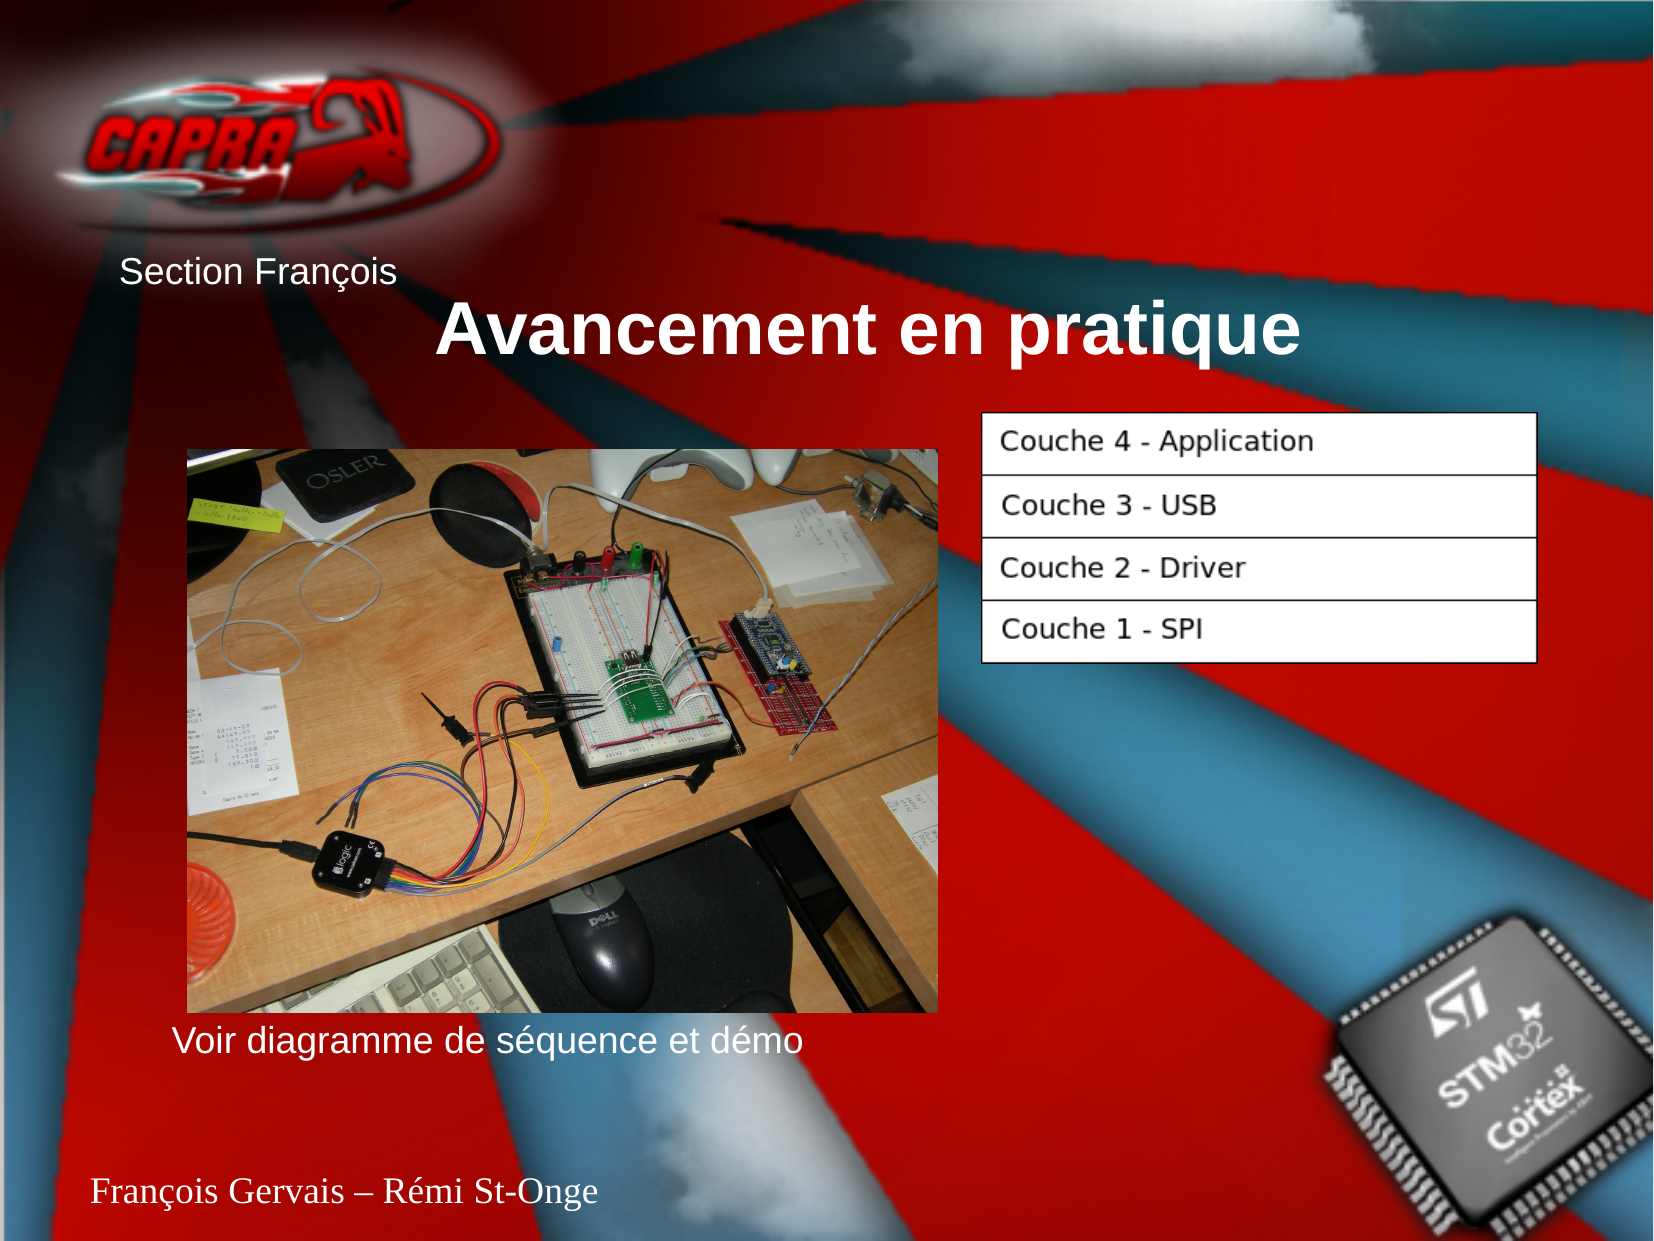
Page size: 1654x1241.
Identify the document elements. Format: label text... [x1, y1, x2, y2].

text_box Voir diagramme de séquence et démo [156, 1012, 819, 1070]
text_box François Gervais – Rémi St-Onge [75, 1162, 614, 1219]
picture [0, 0, 1654, 1241]
title Avancement en pratique [124, 225, 1613, 433]
text_box Section François [104, 243, 413, 301]
